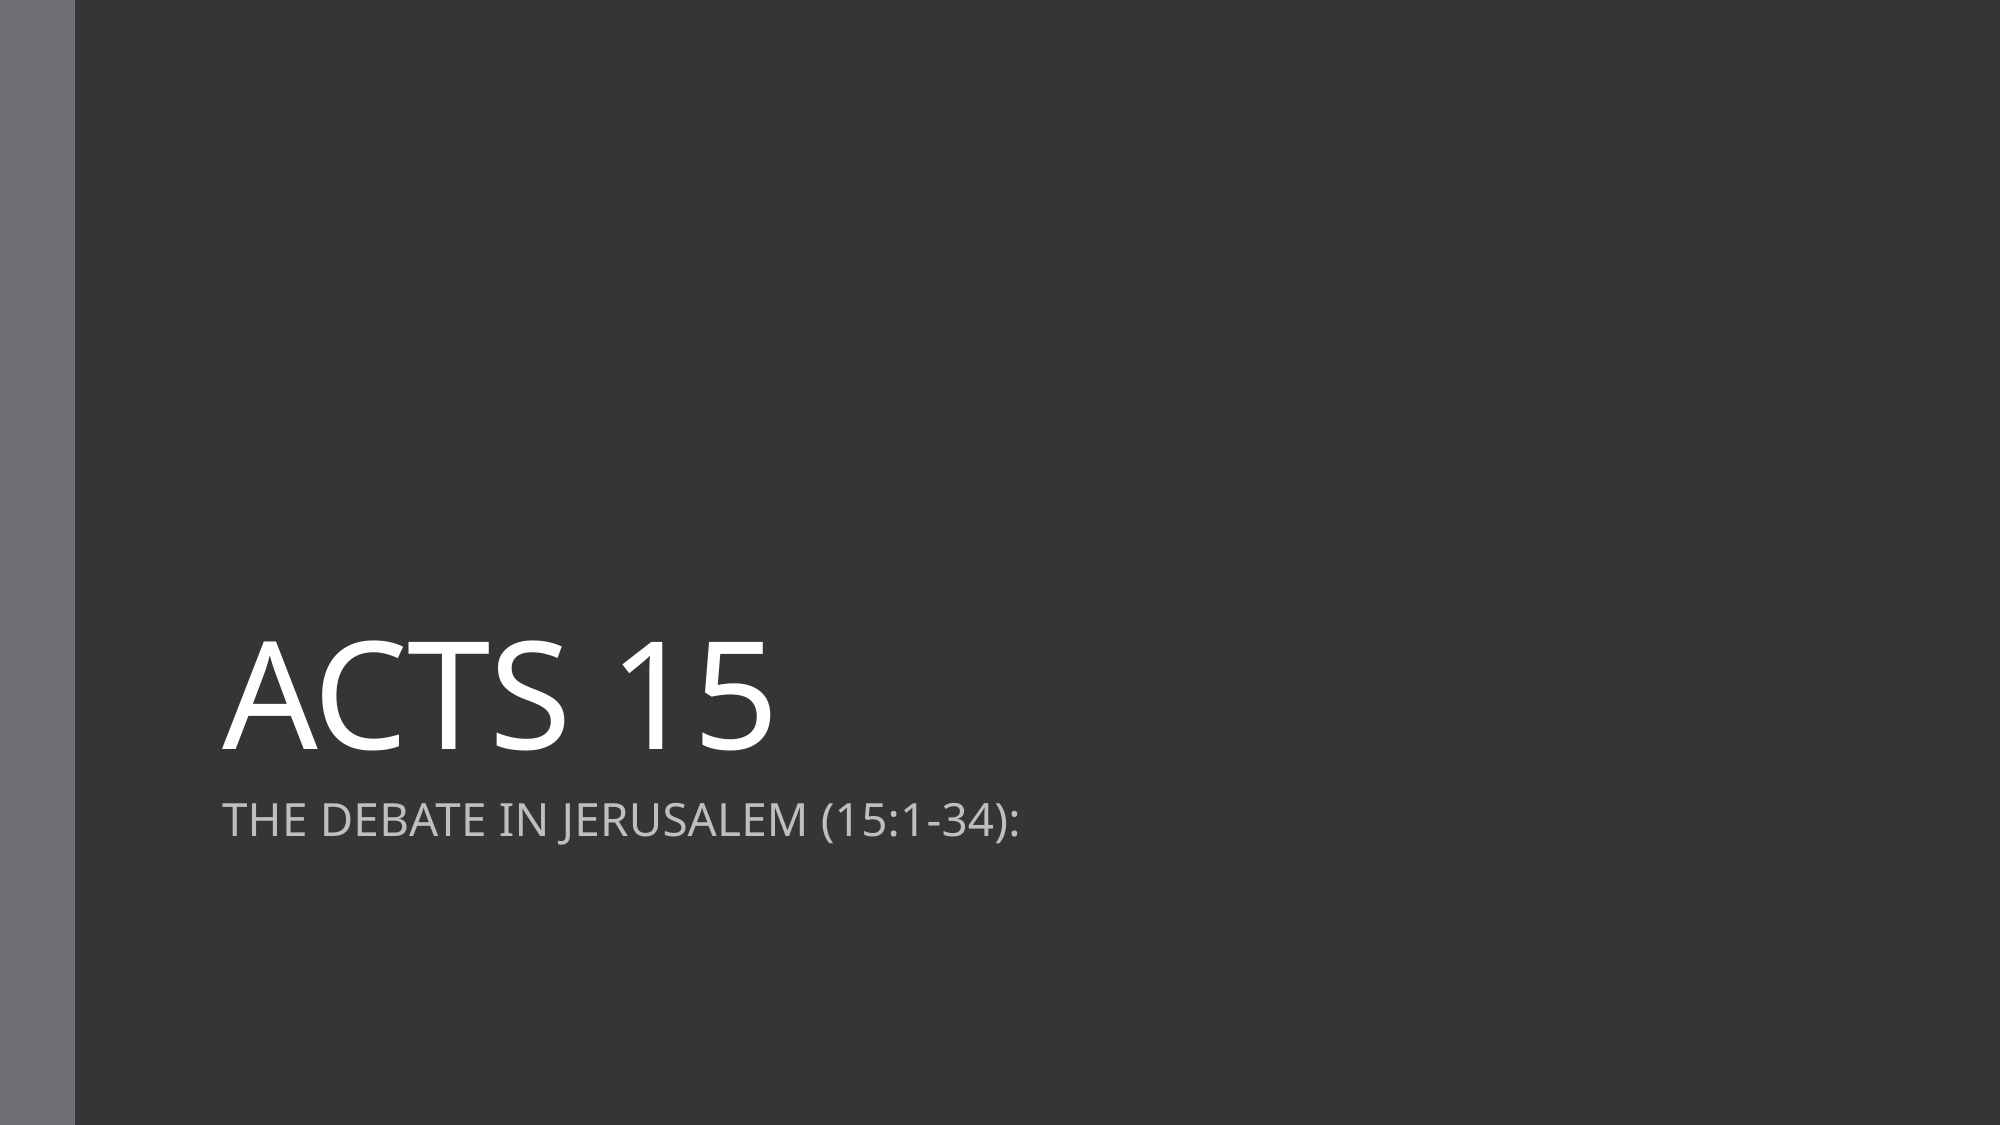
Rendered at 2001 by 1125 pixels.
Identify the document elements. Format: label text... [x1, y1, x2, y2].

subtitle THE DEBATE IN JERUSALEM (15:1-34): [206, 787, 1752, 1066]
title ACTS 15 [206, 124, 1752, 787]
